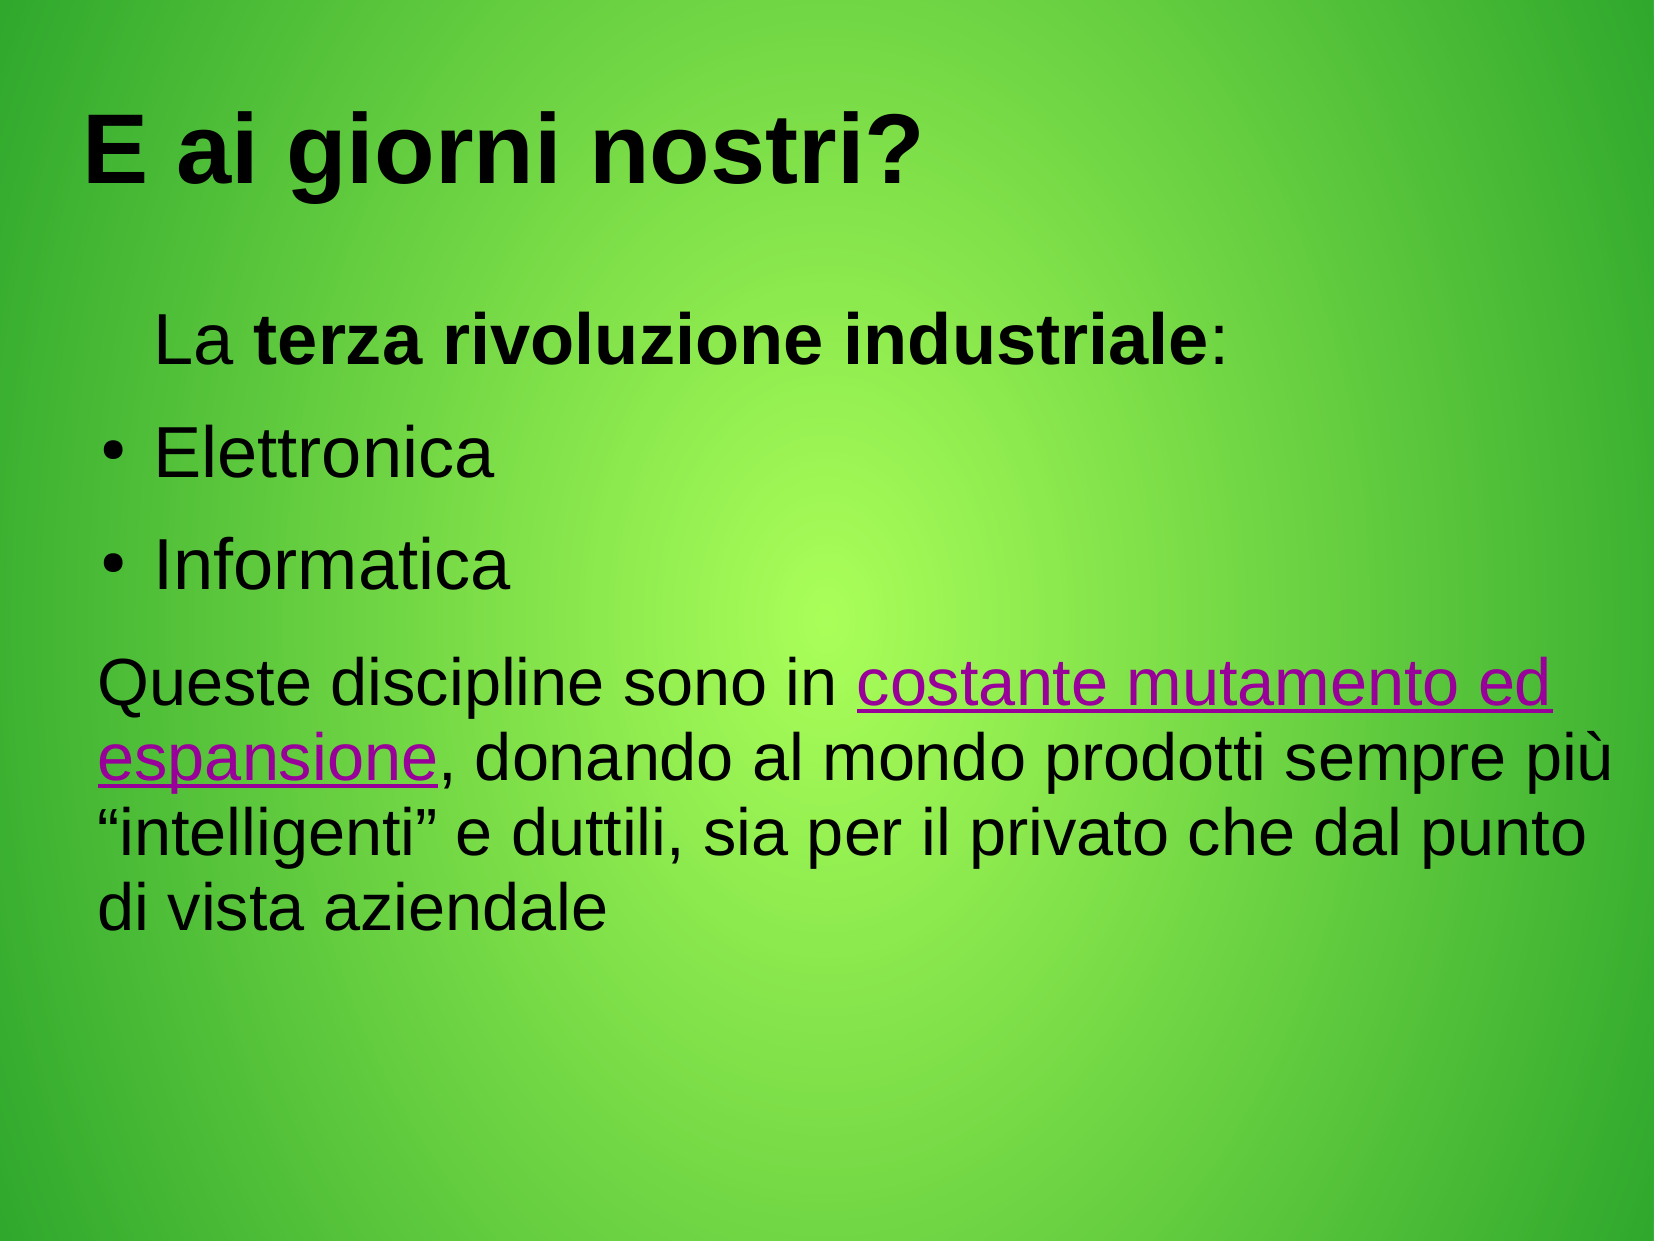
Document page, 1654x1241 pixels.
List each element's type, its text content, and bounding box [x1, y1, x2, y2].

list La terza rivoluzione industriale: Elettronica Informatica [82, 299, 1571, 637]
title E ai giorni nostri? [82, 47, 1571, 252]
text_box Queste discipline sono in costante mutamento ed espansione, donando al mondo prodotti sempre più “intelligenti” e duttili, sia per il privato che dal punto di vista aziendale [82, 637, 1630, 951]
